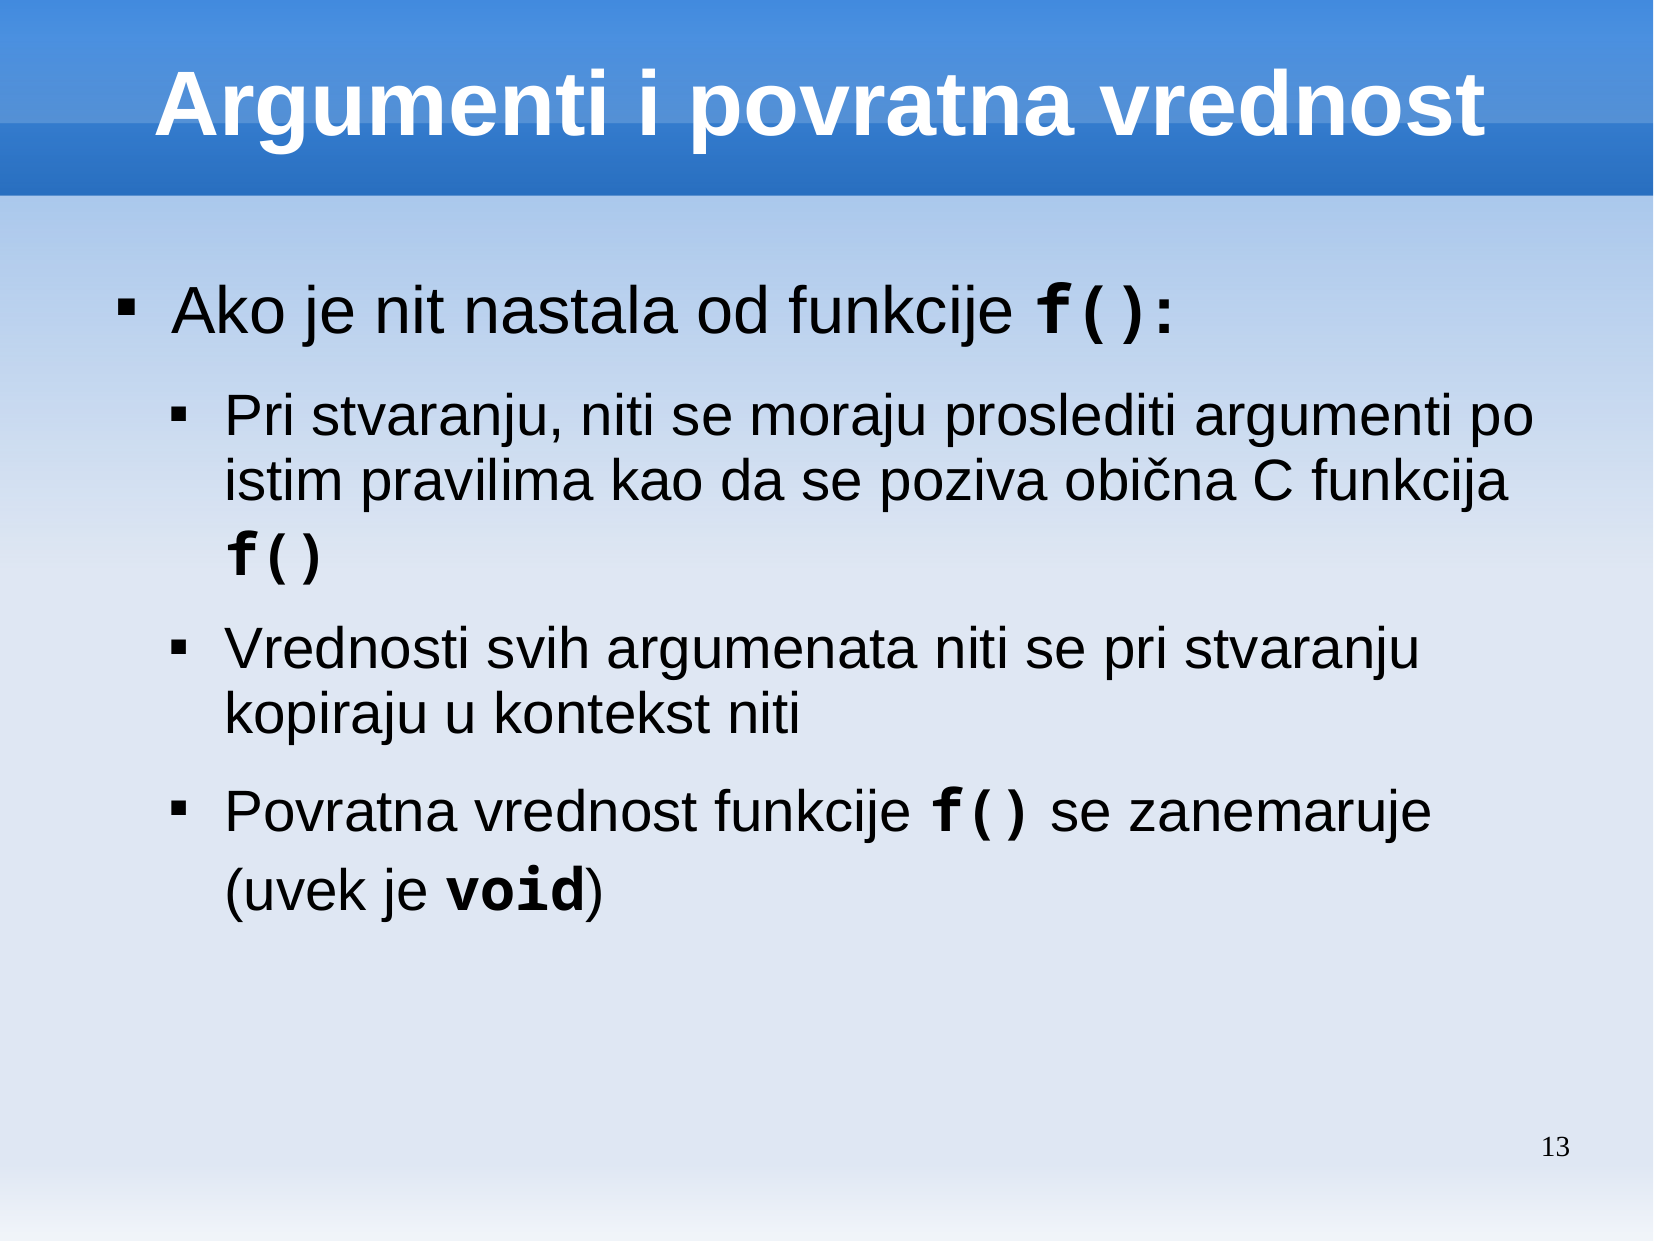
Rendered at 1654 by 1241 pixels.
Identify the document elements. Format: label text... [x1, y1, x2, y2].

list Ako je nit nastala od funkcije f(): Pri stvaranju, niti se moraju proslediti argumenti po istim pravilima kao da se poziva obična C funkcija f() Vrednosti svih argumenata niti se pri stvaranju kopiraju u kontekst niti Povratna vrednost funkcije f() se zanemaruje (uvek je void) [82, 262, 1571, 1082]
title Argumenti i povratna vrednost [76, 0, 1565, 208]
picture [0, 0, 1654, 1241]
